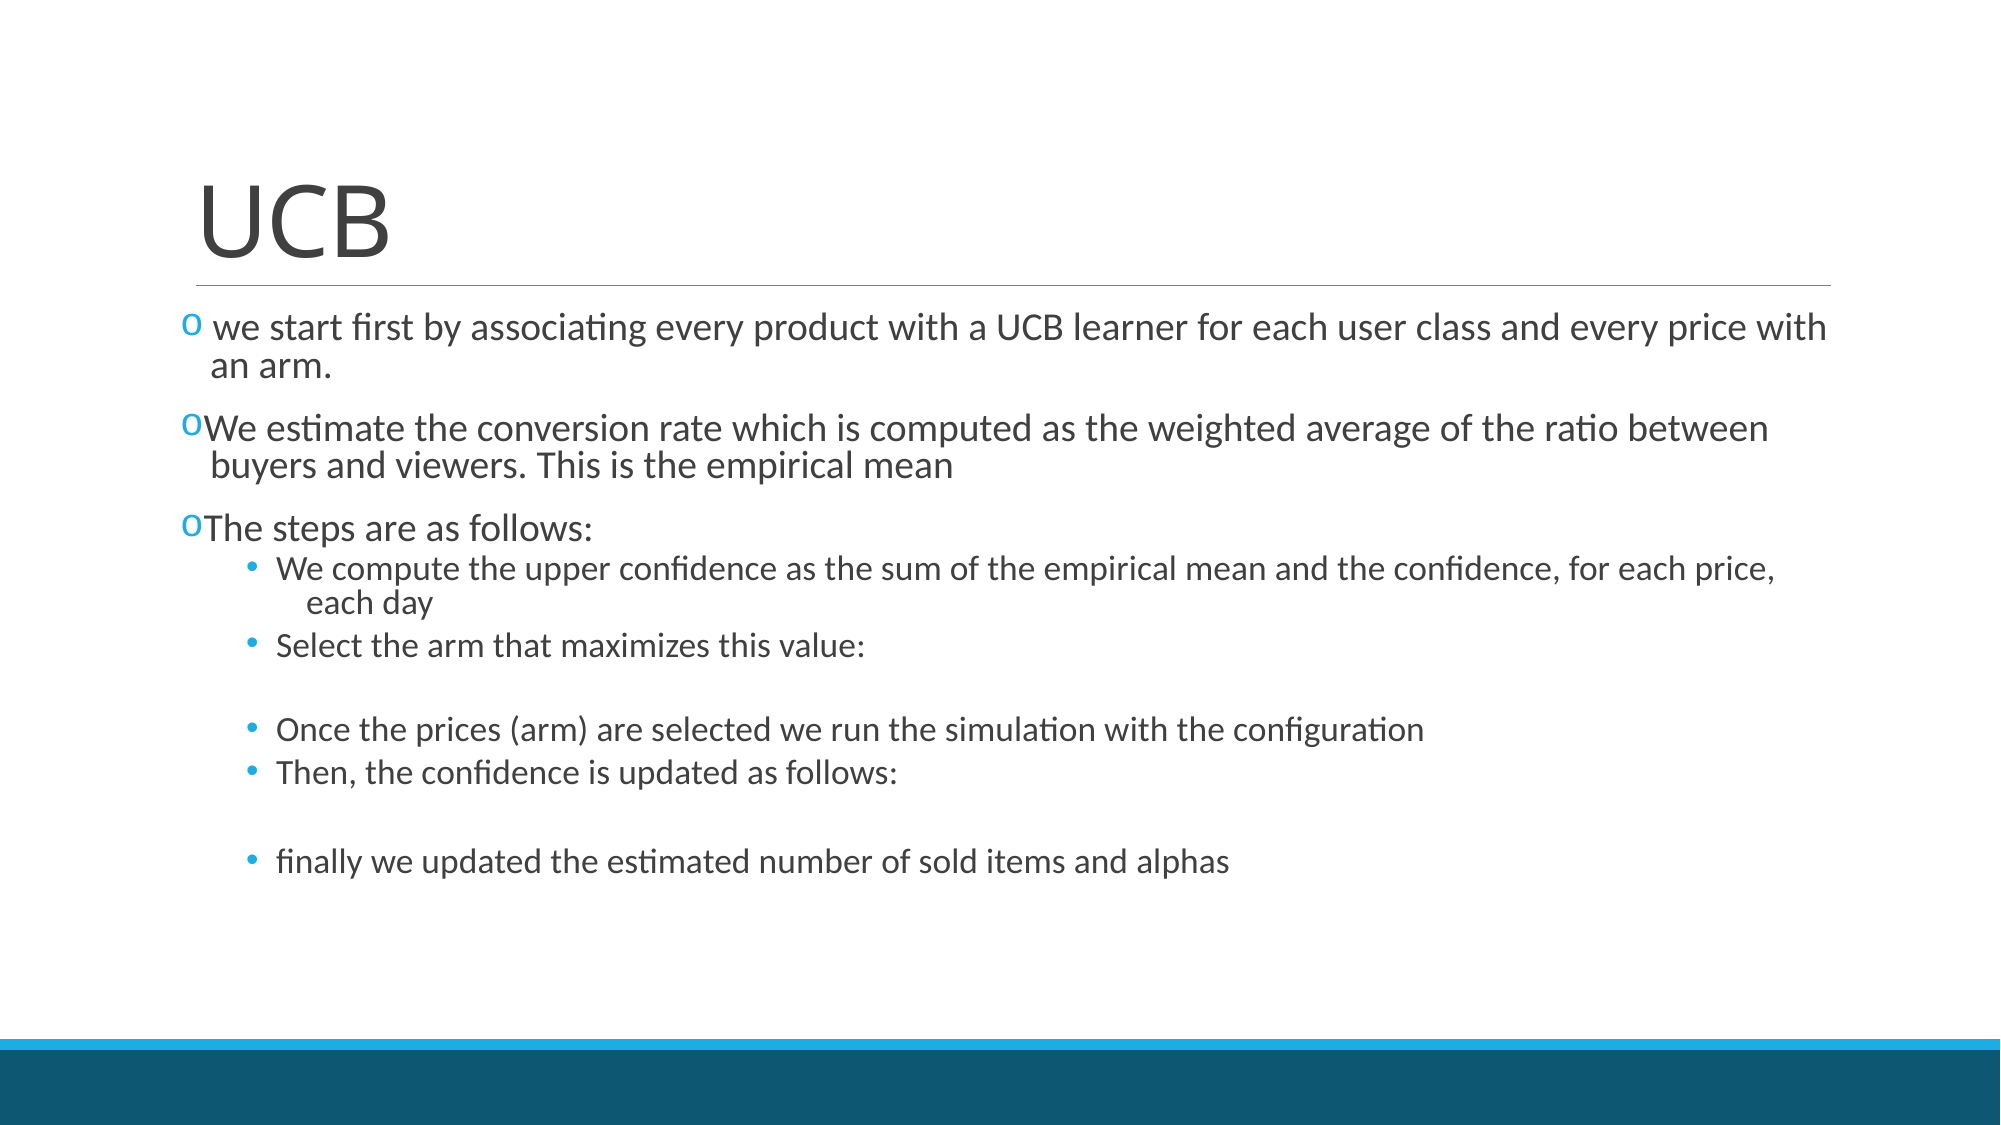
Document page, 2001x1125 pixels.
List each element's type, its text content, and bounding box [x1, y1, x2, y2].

list we start first by associating every product with a UCB learner for each user class and every price with an arm. We estimate the conversion rate which is computed as the weighted average of the ratio between buyers and viewers. This is the empirical mean The steps are as follows: We compute the upper confidence as the sum of the empirical mean and the confidence, for each price, each day Select the arm that maximizes this value: Once the prices (arm) are selected we run the simulation with the configuration Then, the confidence is updated as follows: finally we updated the estimated number of sold items and alphas [180, 302, 1831, 1016]
title UCB [180, 47, 1831, 286]
